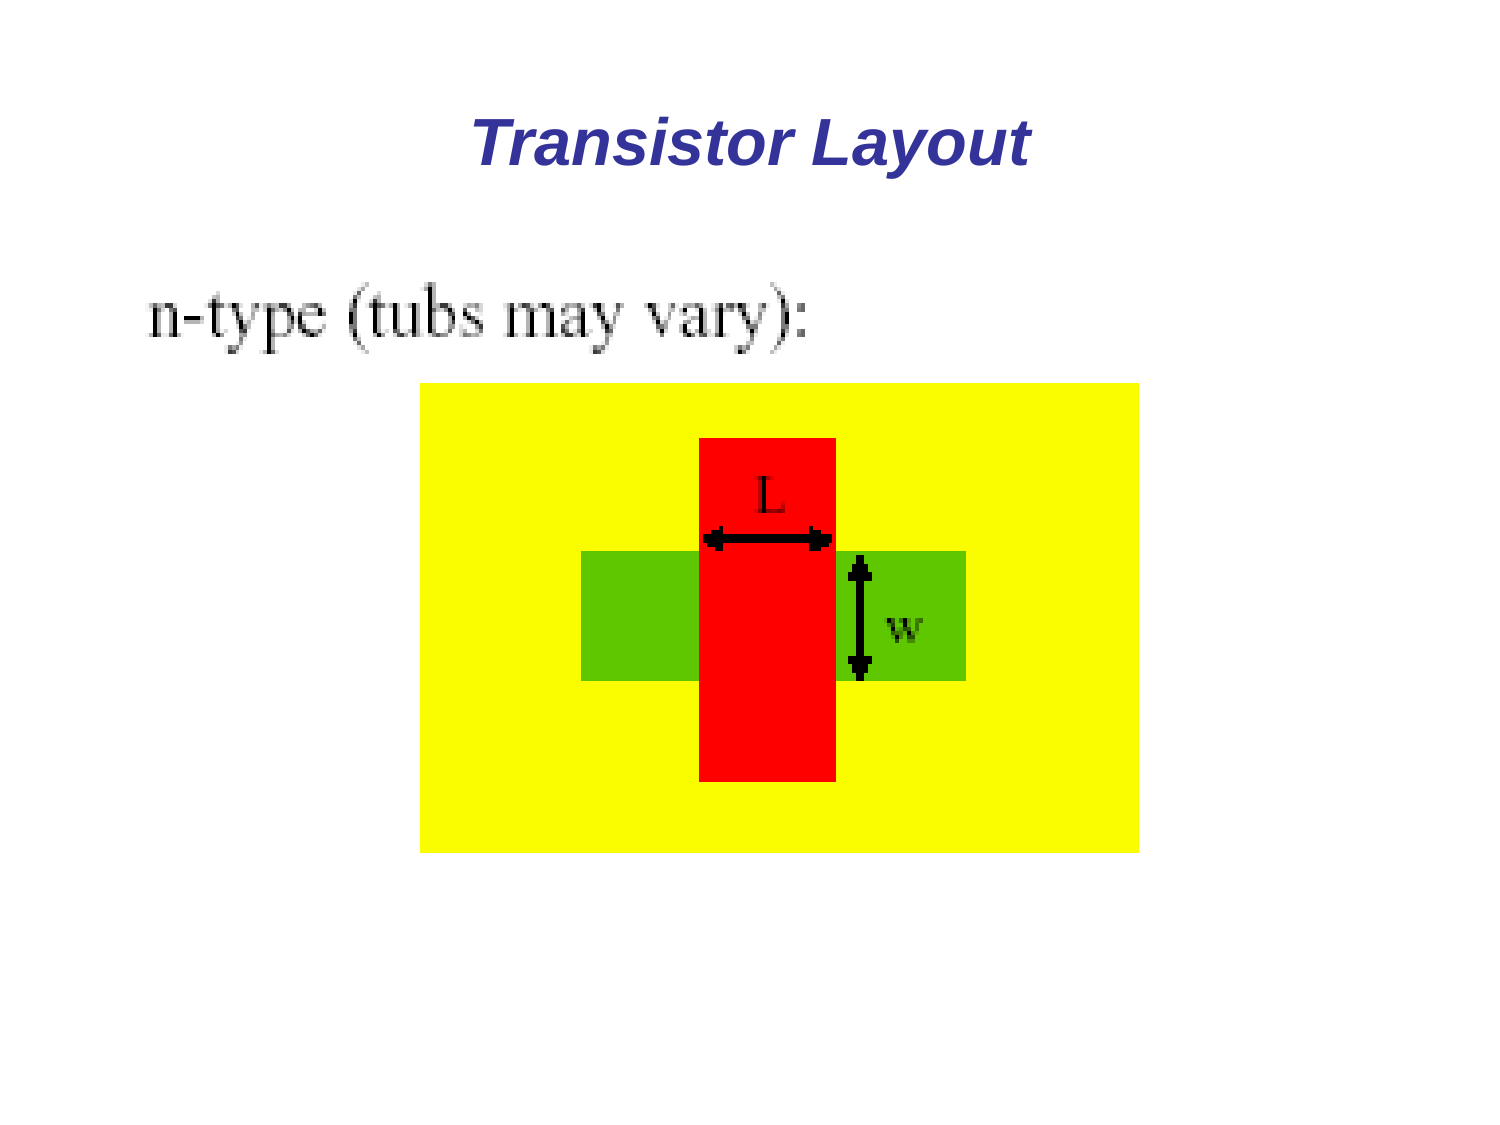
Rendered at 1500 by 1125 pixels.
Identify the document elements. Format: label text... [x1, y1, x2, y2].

picture [75, 262, 1426, 1005]
title Transistor Layout [75, 45, 1426, 233]
